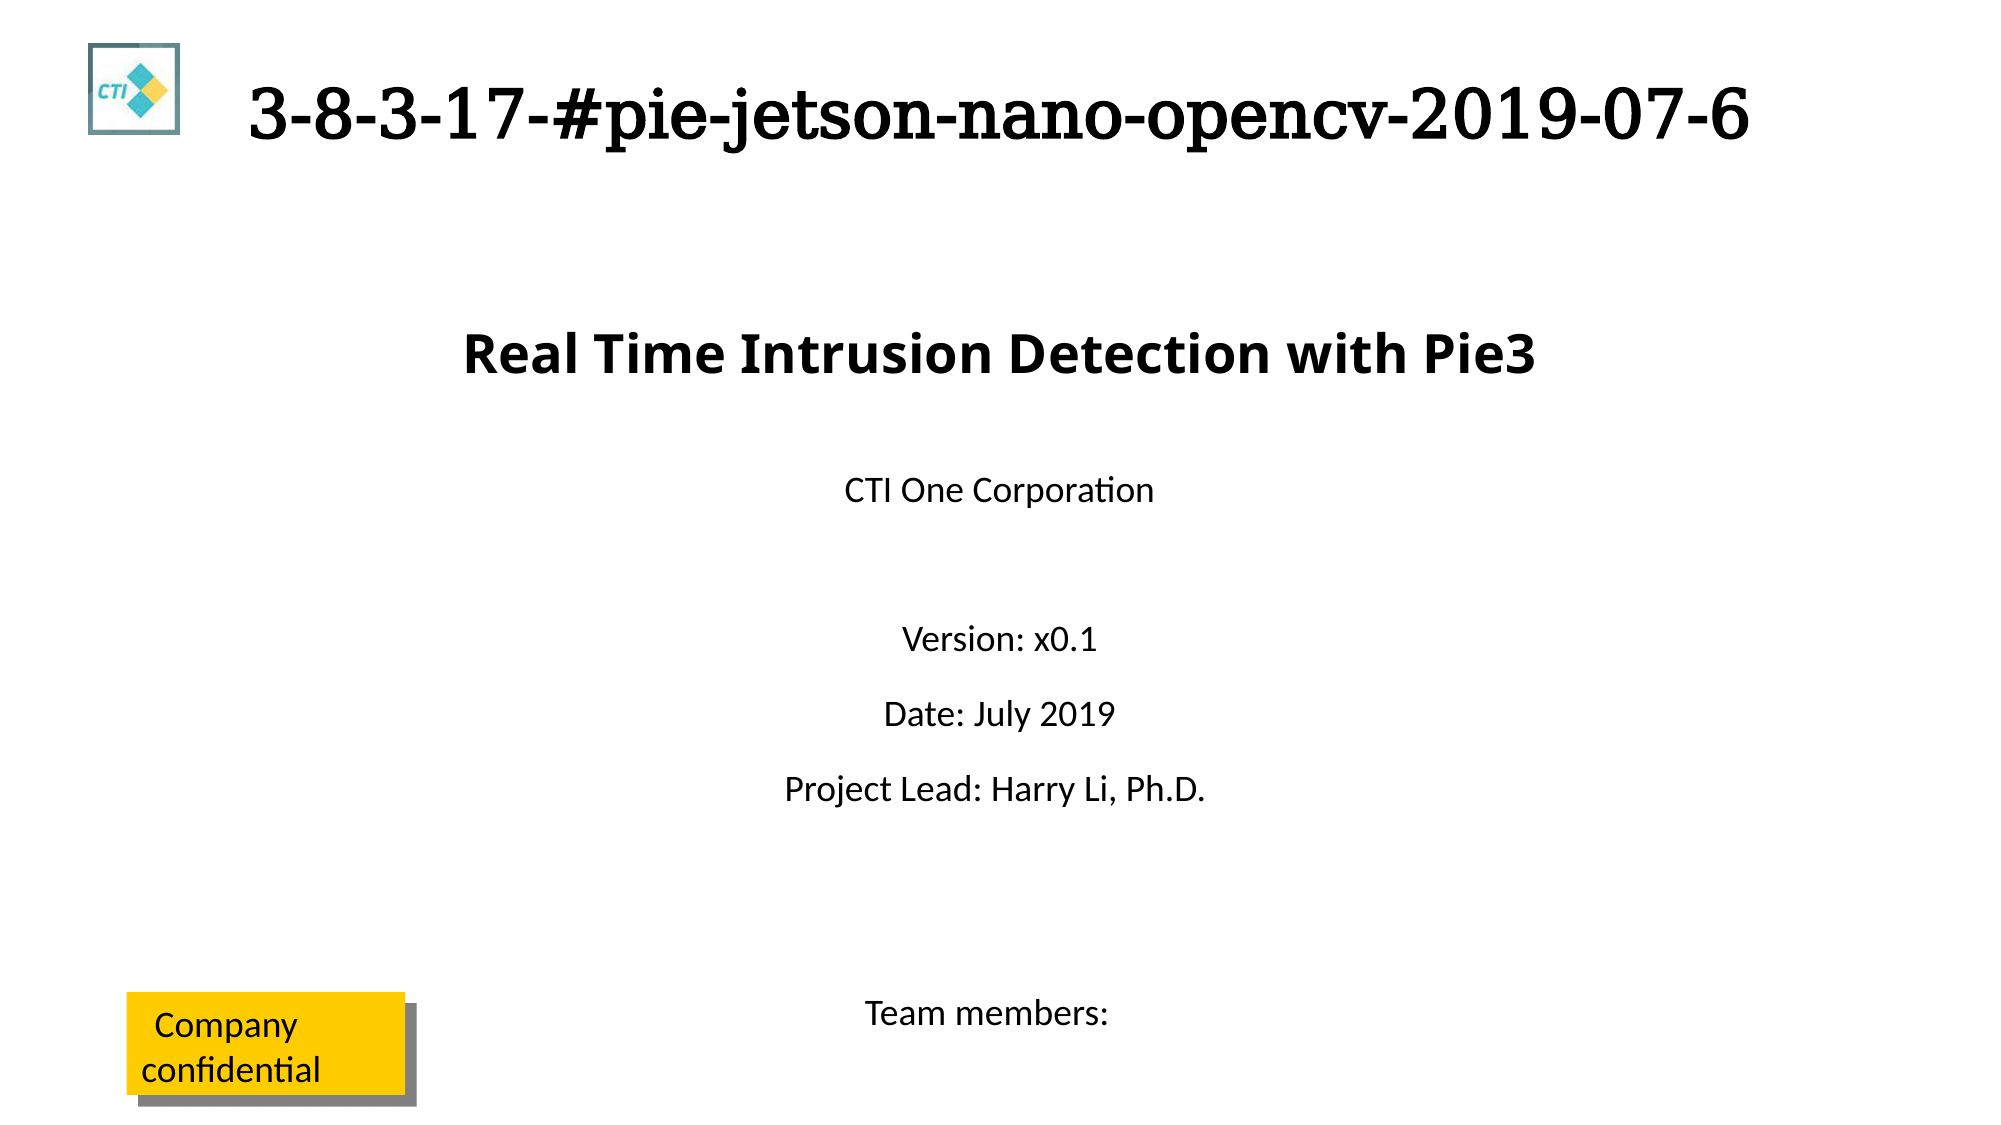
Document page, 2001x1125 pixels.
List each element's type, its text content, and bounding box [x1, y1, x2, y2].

subtitle Real Time Intrusion Detection with Pie3 [249, 311, 1750, 495]
text_box CTI One Corporation Version: x0.1 Date: July 2019 Project Lead: Harry Li, Ph.D. Team members: [467, 457, 1533, 983]
text_box Company confidential [126, 992, 406, 1095]
title 3-8-3-17-#pie-jetson-nano-opencv-2019-07-6 [92, 41, 1908, 159]
picture [88, 43, 180, 135]
